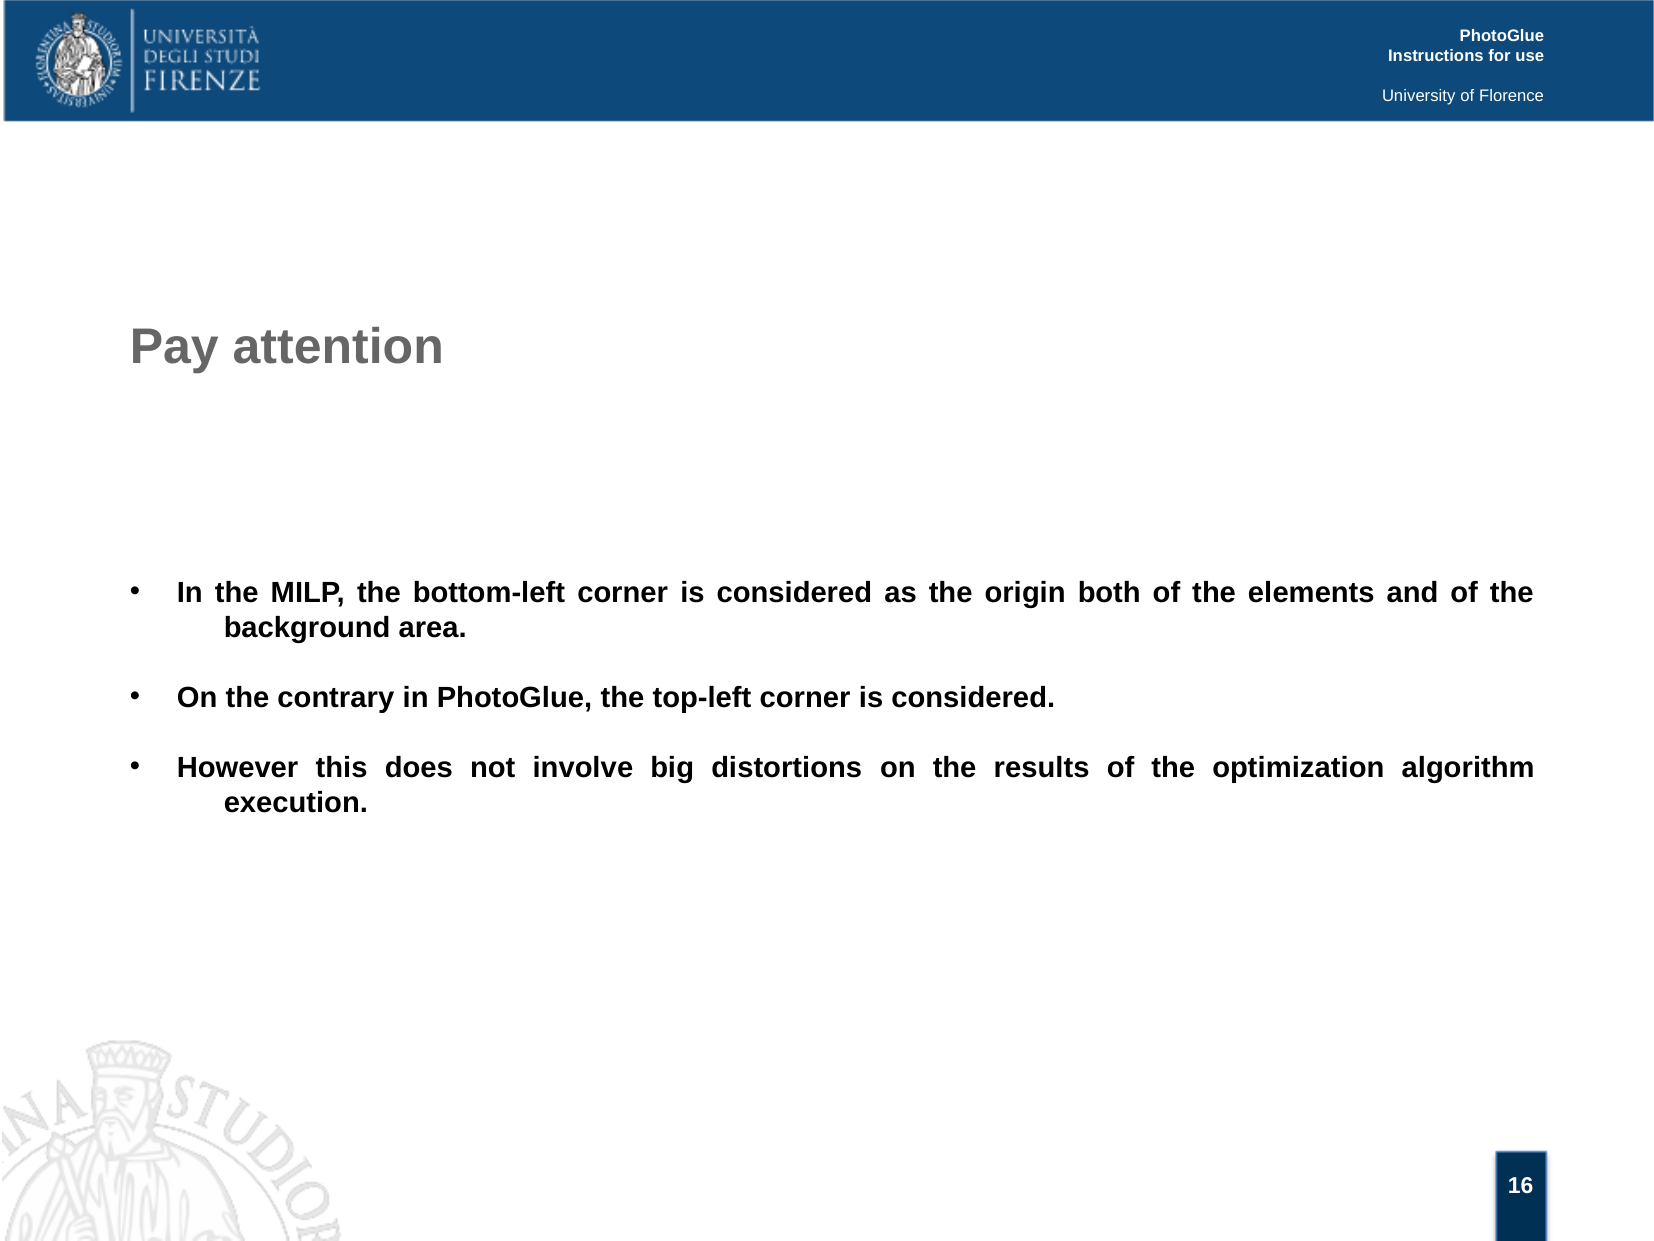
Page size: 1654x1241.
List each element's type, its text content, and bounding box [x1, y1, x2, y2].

text_box Pay attention [129, 268, 993, 389]
picture [2, 0, 1654, 1241]
text_box 16 [1505, 1160, 1536, 1208]
text_box In the MILP, the bottom-left corner is considered as the origin both of the elements and of the background area. On the contrary in PhotoGlue, the top-left corner is considered. However this does not involve big distortions on the results of the optimization algorithm execution. [129, 478, 1536, 913]
text_box PhotoGlue Instructions for use University of Florence [685, 24, 1548, 102]
